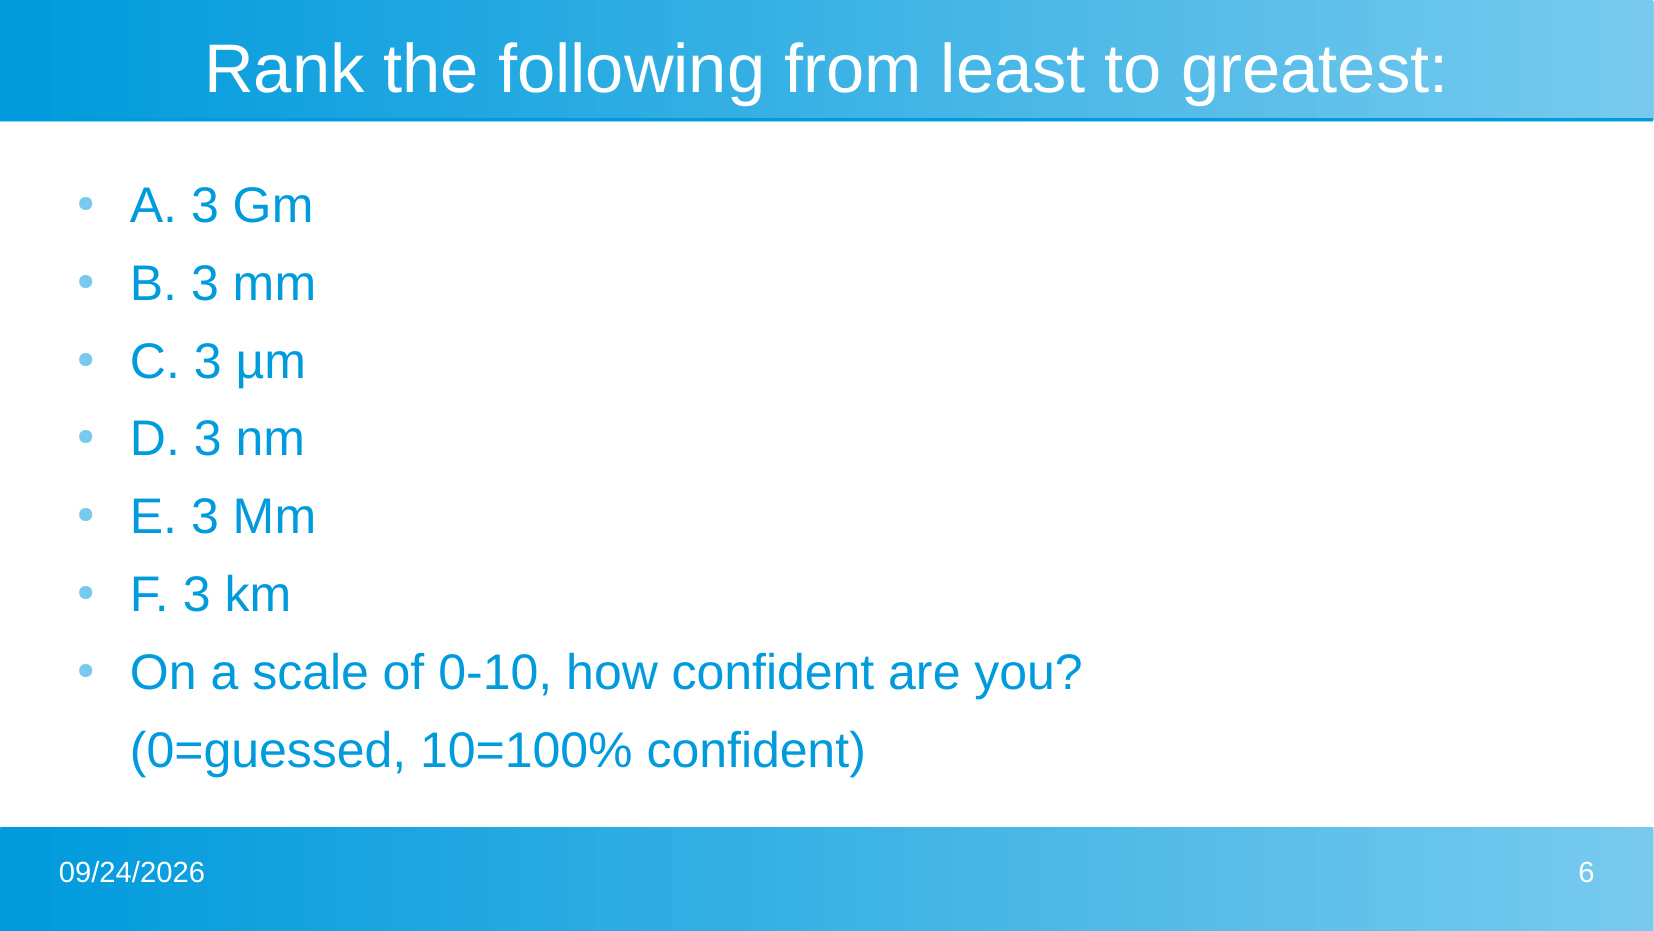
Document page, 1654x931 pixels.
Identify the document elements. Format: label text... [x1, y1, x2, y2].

title Rank the following from least to greatest: [59, 29, 1595, 108]
list A. 3 Gm B. 3 mm C. 3 µm D. 3 nm E. 3 Mm F. 3 km On a scale of 0-10, how confident are you? (0=guessed, 10=100% confident) [59, 177, 1595, 768]
